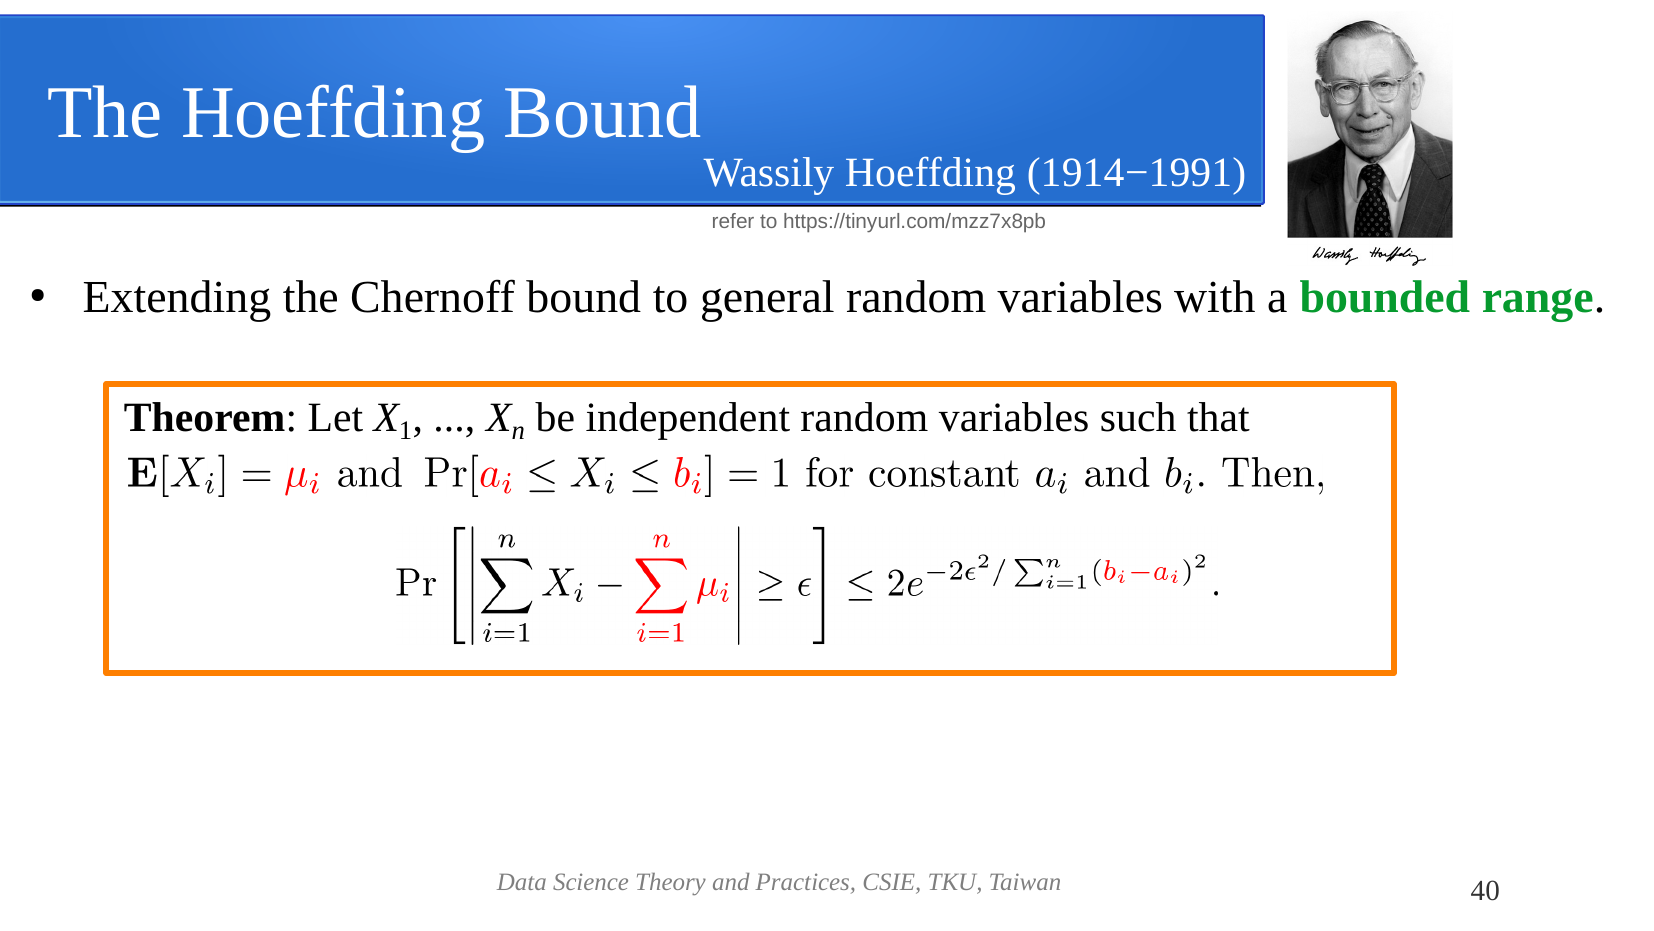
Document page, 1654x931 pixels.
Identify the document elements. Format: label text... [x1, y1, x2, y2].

picture [396, 526, 1218, 646]
text_box refer to https://tinyurl.com/mzz7x8pb [696, 202, 1229, 241]
text_box Theorem: Let X1, ..., Xn be independent random variables such that [106, 383, 1394, 674]
picture [1287, 11, 1453, 266]
list Extending the Chernoff bound to general random variables with a bounded range. [11, 271, 1636, 414]
title The Hoeffding Bound [47, 35, 1199, 189]
text_box Wassily Hoeffding (1914−1991) [688, 141, 1282, 203]
picture [128, 454, 1323, 497]
